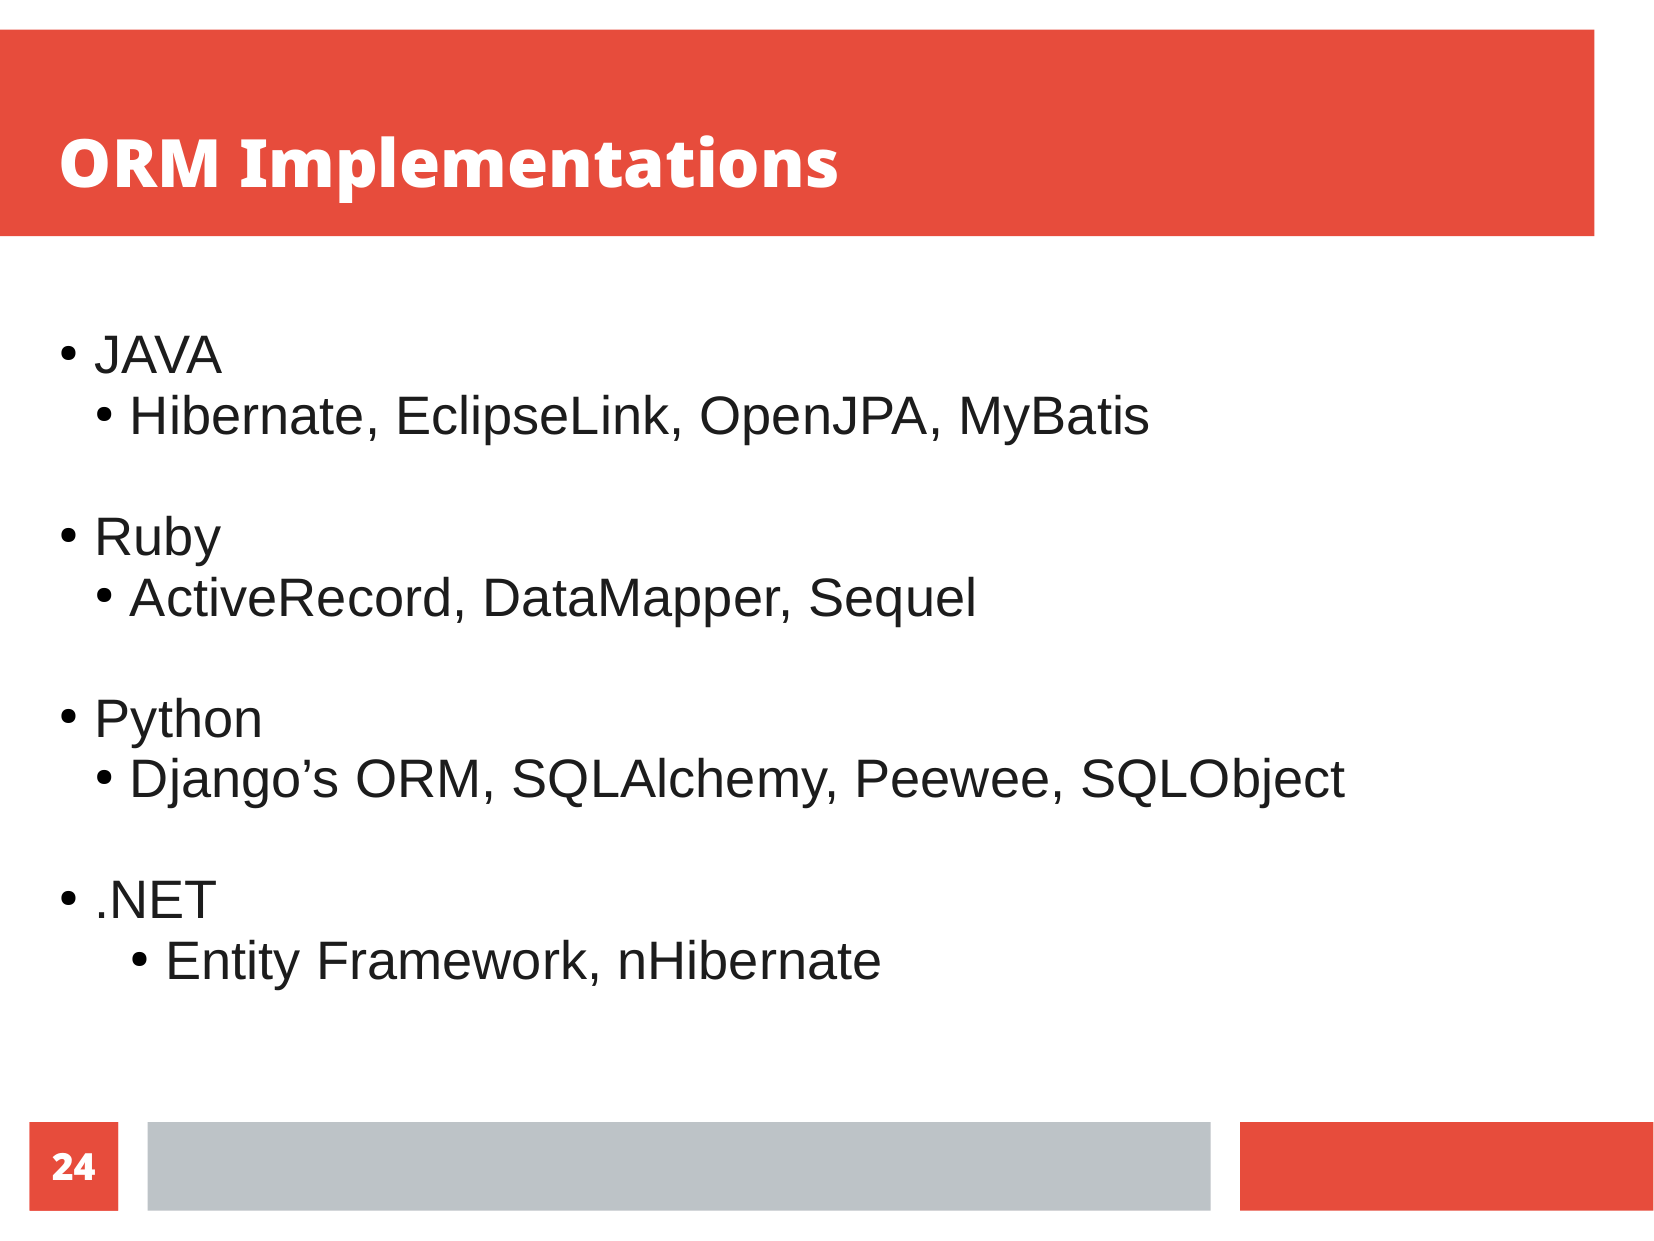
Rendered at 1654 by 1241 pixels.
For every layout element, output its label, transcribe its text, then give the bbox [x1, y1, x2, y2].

subtitle JAVA Hibernate, EclipseLink, OpenJPA, MyBatis Ruby ActiveRecord, DataMapper, Sequel Python Django’s ORM, SQLAlchemy, Peewee, SQLObject .NET Entity Framework, nHibernate [59, 324, 1565, 1093]
title ORM Implementations [59, 59, 1595, 207]
